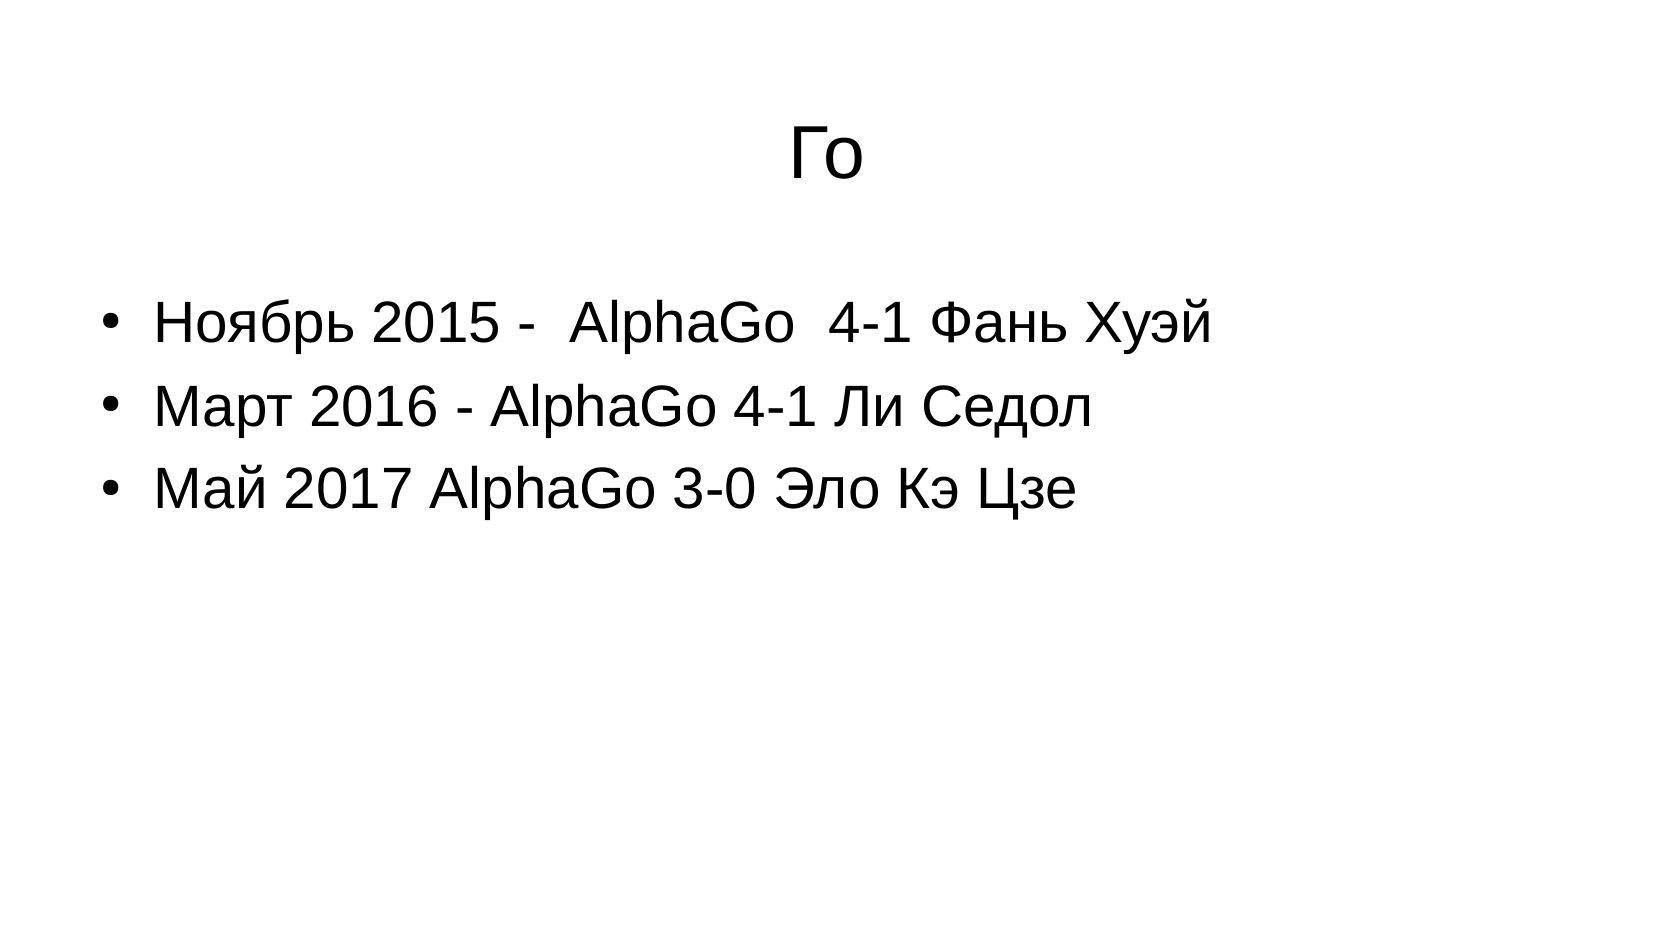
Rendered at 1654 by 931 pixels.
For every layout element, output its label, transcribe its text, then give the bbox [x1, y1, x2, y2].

title Го [82, 49, 1571, 257]
list Ноябрь 2015 - AlphaGo 4-1 Фань Хуэй Март 2016 - AlphaGo 4-1 Ли Седол Май 2017 AlphaGo 3-0 Эло Кэ Цзе [82, 290, 1571, 931]
